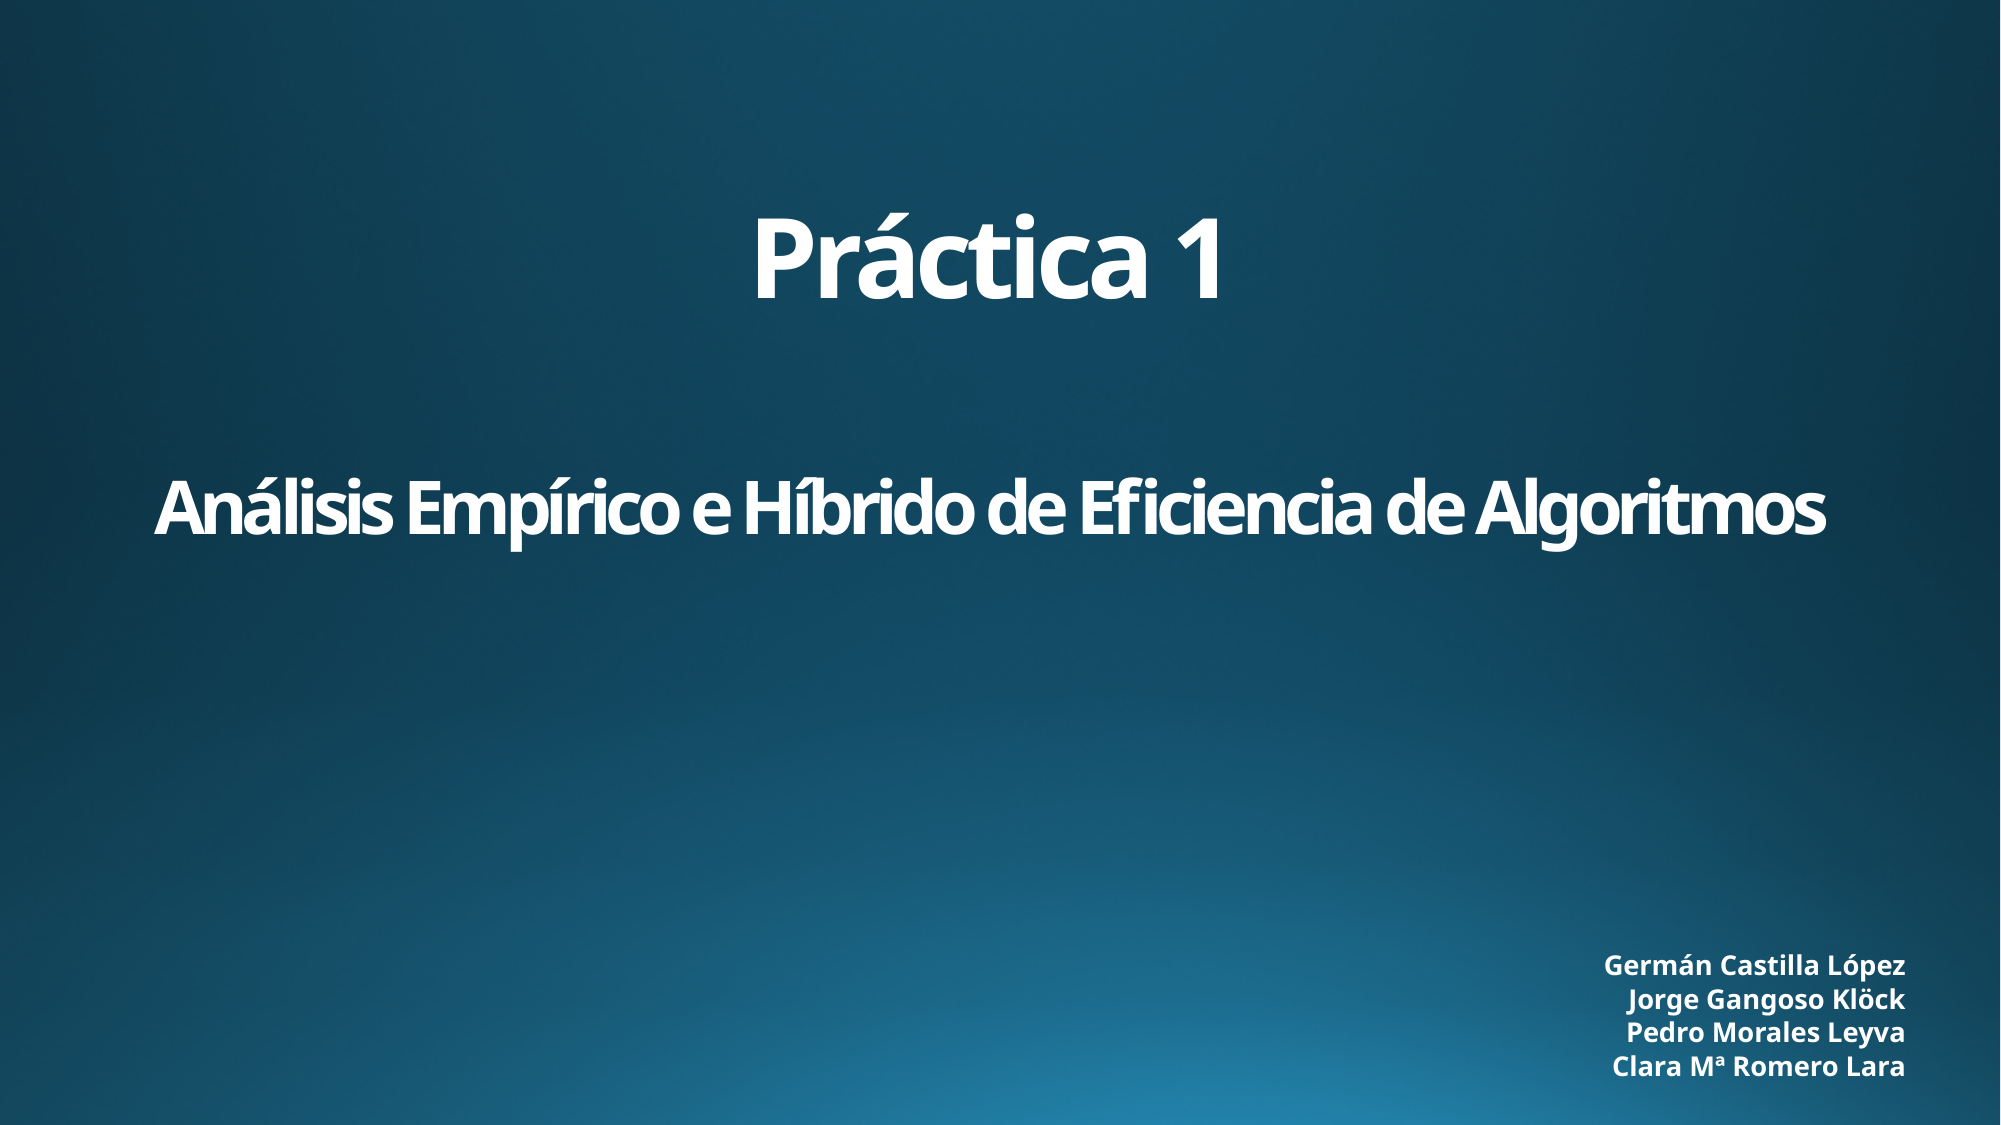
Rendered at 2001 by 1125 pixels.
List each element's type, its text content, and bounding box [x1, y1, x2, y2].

text_box Germán Castilla López Jorge Gangoso Klöck Pedro Morales Leyva Clara Mª Romero Lara [1511, 940, 1921, 1091]
text_box Práctica 1 Análisis Empírico e Híbrido de Eficiencia de Algoritmos [0, 181, 1984, 563]
picture [0, 0, 2001, 1125]
